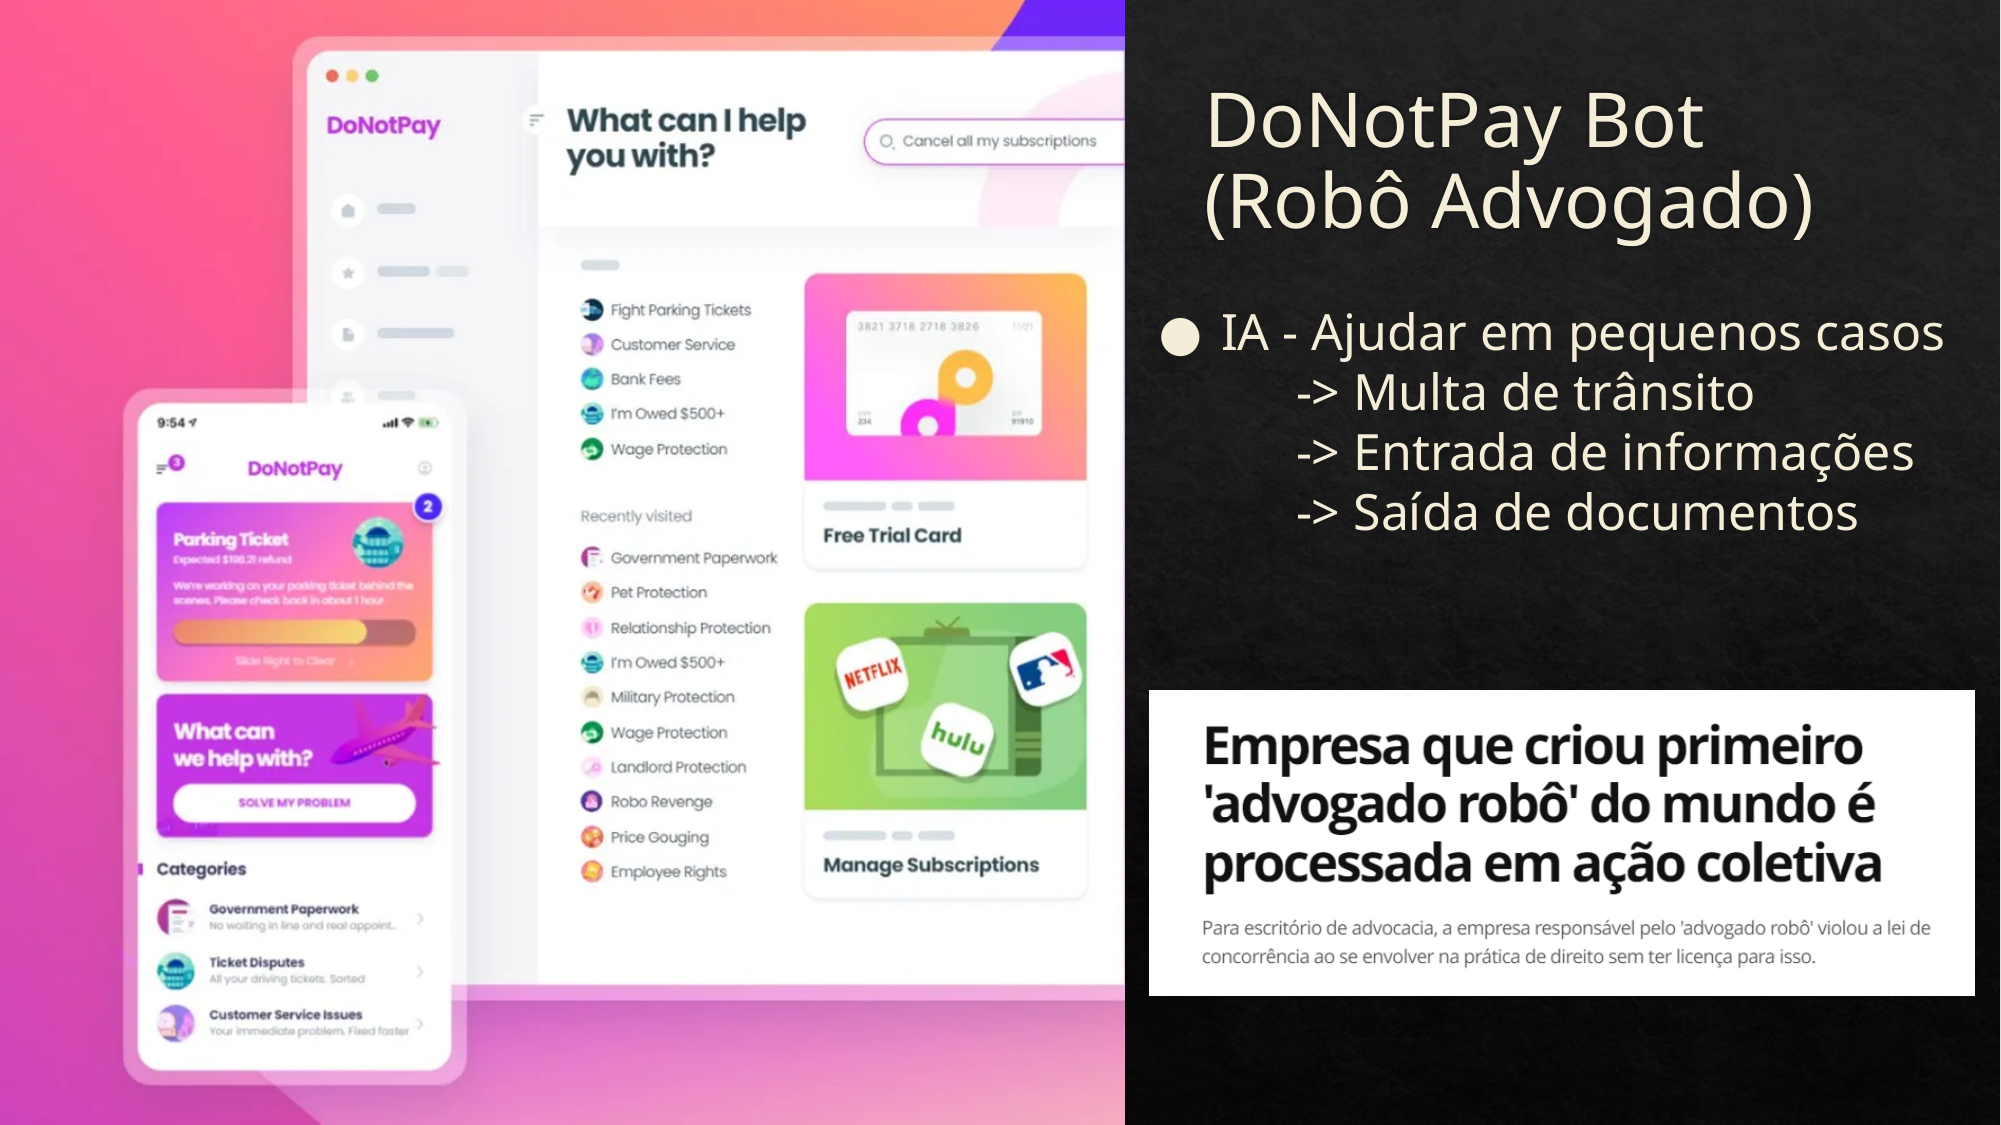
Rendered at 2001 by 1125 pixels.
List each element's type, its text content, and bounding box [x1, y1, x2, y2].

picture [0, 0, 2001, 1125]
title DoNotPay Bot (Robô Advogado) [1189, 72, 1917, 253]
text_box IA - Ajudar em pequenos casos -> Multa de trânsito -> Entrada de informações -> Saída de documentos [1131, 285, 1975, 556]
